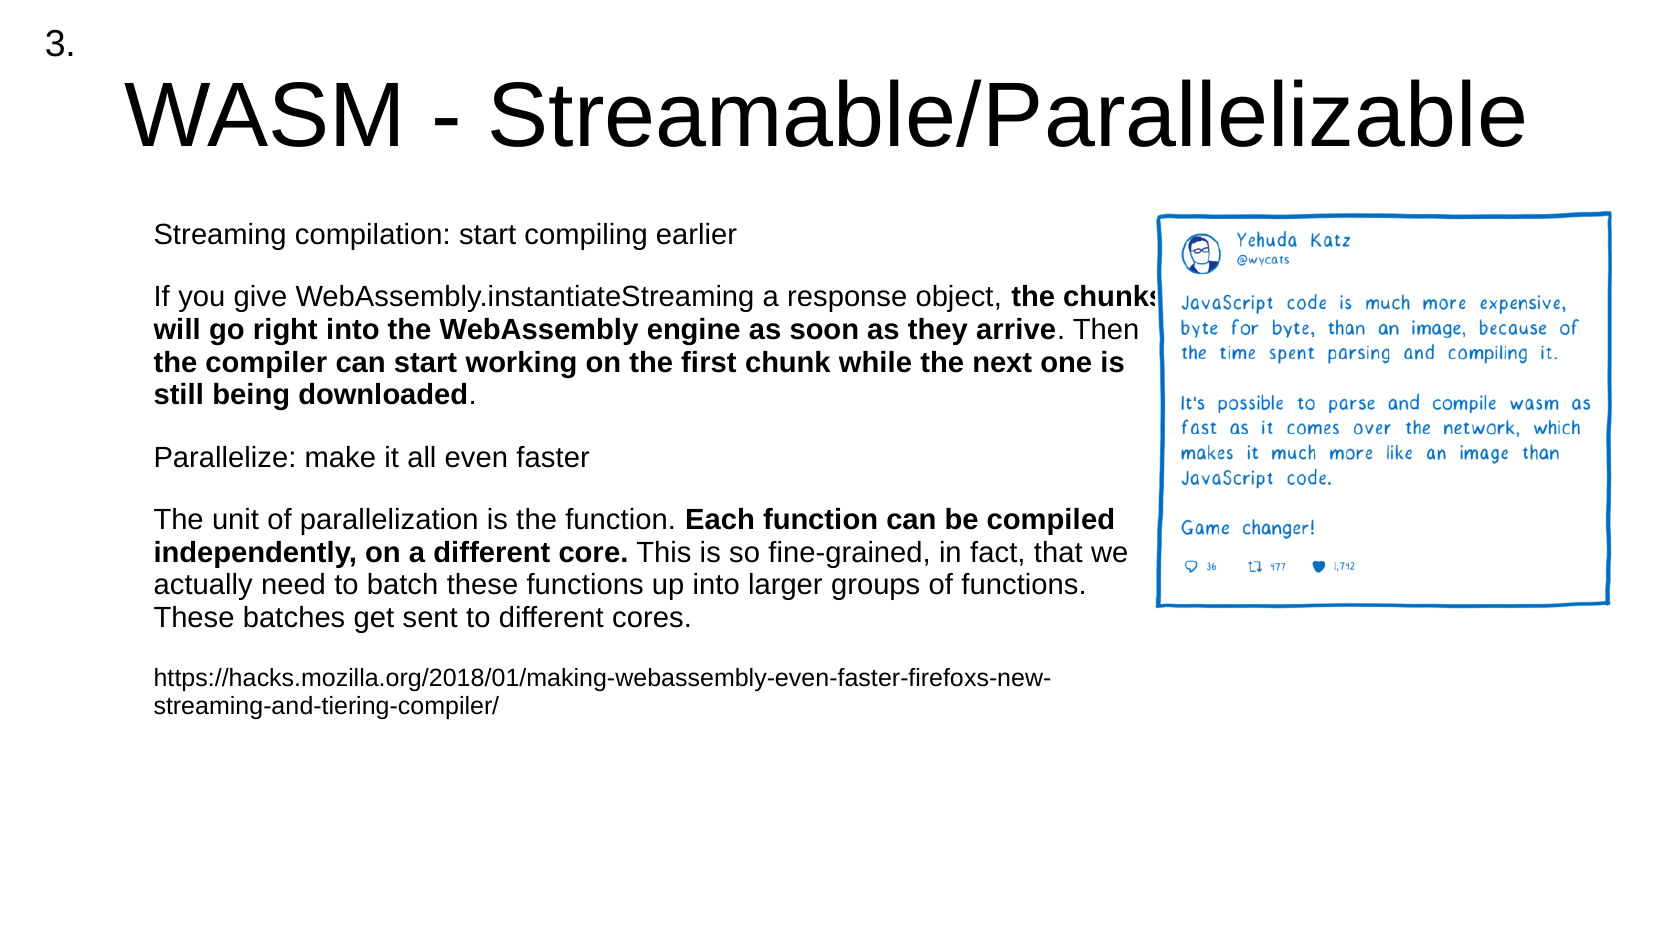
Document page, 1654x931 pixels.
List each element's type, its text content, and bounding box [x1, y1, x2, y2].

list Streaming compilation: start compiling earlier If you give WebAssembly.instantiateStreaming a response object, the chunks will go right into the WebAssembly engine as soon as they arrive. Then the compiler can start working on the first chunk while the next one is still being downloaded. Parallelize: make it all even faster The unit of parallelization is the function. Each function can be compiled independently, on a different core. This is so fine-grained, in fact, that we actually need to batch these functions up into larger groups of functions. These batches get sent to different cores. https://hacks.mozilla.org/2018/01/making-webassembly-even-faster-firefoxs-new-streaming-and-tiering-compiler/ [82, 217, 1171, 758]
title WASM - Streamable/Parallelizable [82, 37, 1571, 193]
picture [1155, 209, 1612, 616]
text_box 3. [30, 15, 92, 72]
